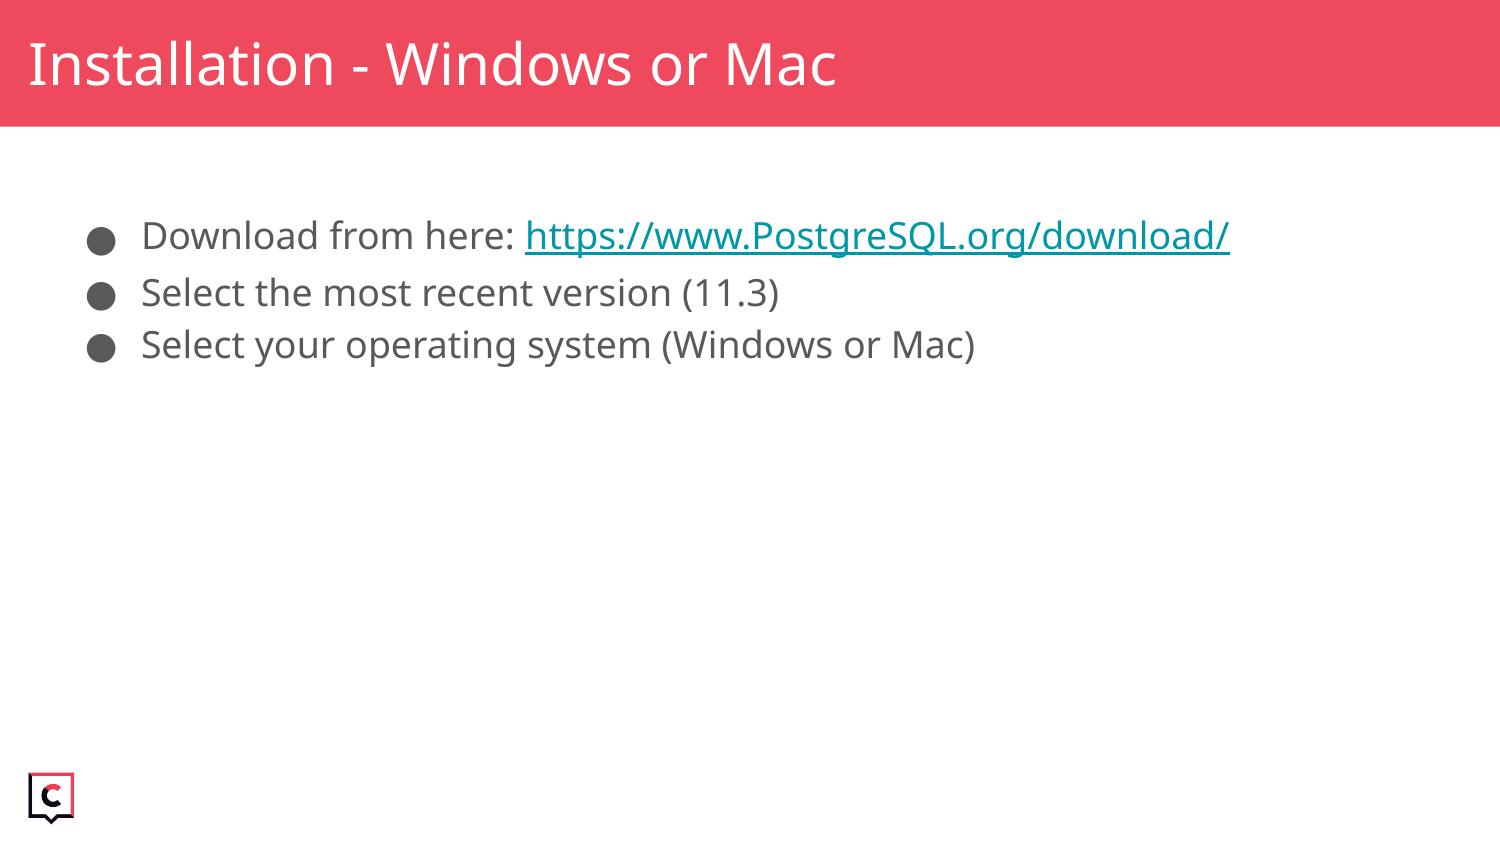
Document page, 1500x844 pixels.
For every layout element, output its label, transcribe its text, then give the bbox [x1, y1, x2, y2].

list Download from here: https://www.PostgreSQL.org/download/ Select the most recent version (11.3) Select your operating system (Windows or Mac) [51, 189, 1449, 750]
picture [19, 764, 82, 830]
title Installation - Windows or Mac [13, 12, 1412, 107]
